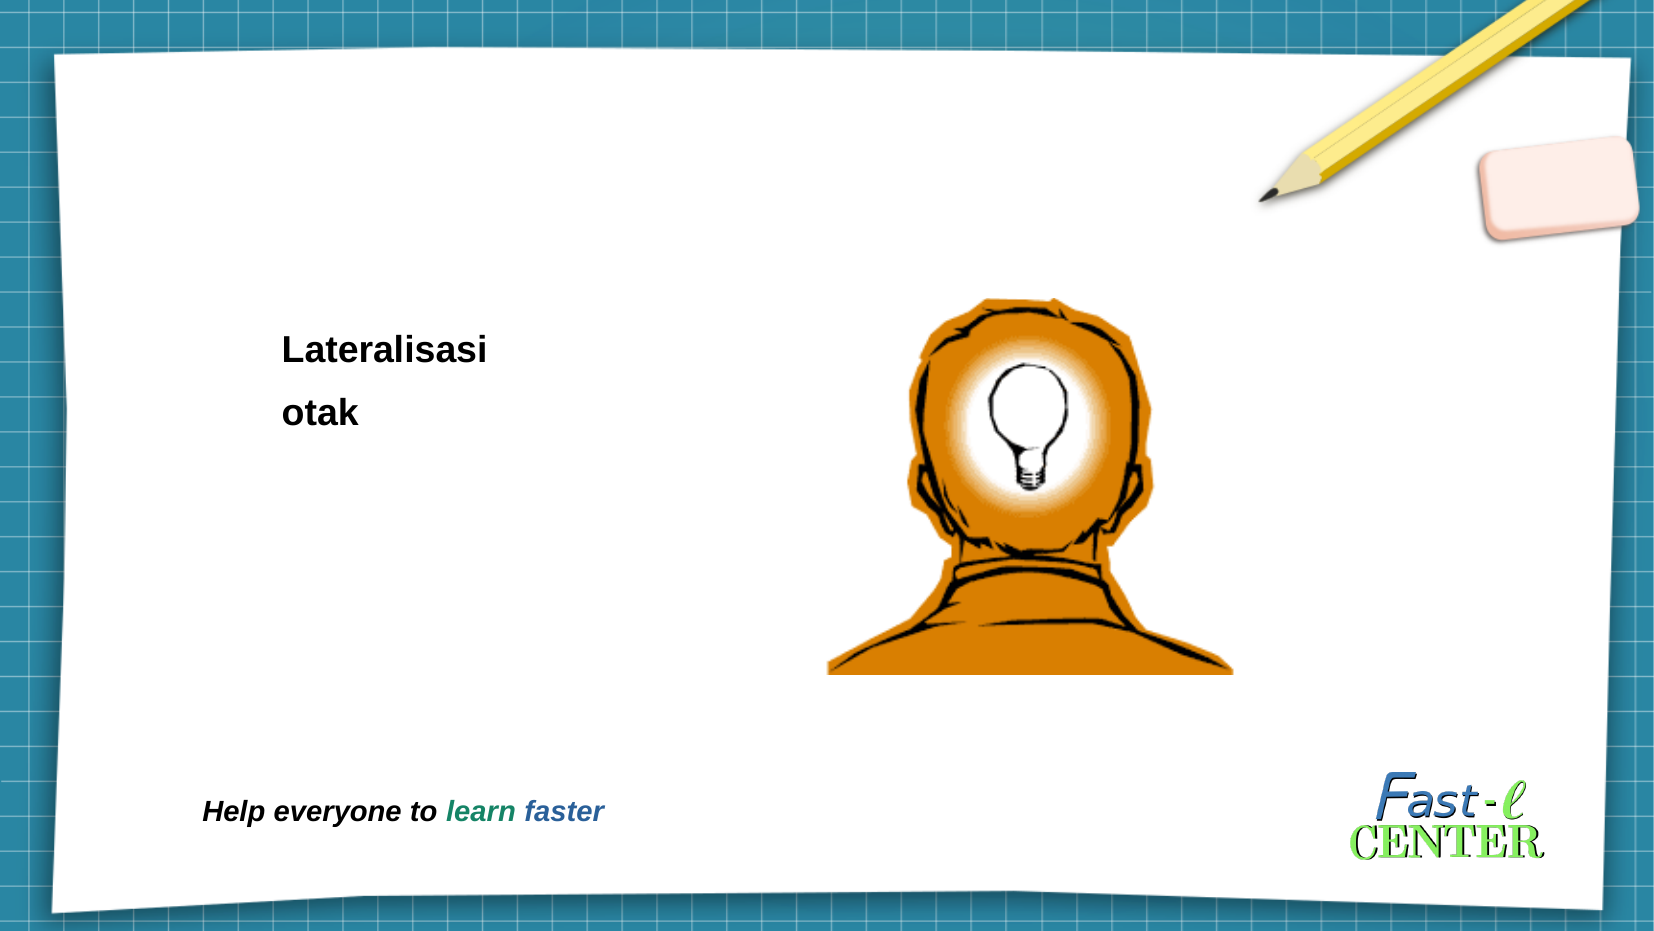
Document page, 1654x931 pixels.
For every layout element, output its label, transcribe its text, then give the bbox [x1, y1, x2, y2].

text_box Help everyone to learn faster [187, 787, 619, 836]
text_box Lateralisasi otak [266, 300, 676, 365]
picture [0, 0, 1654, 931]
